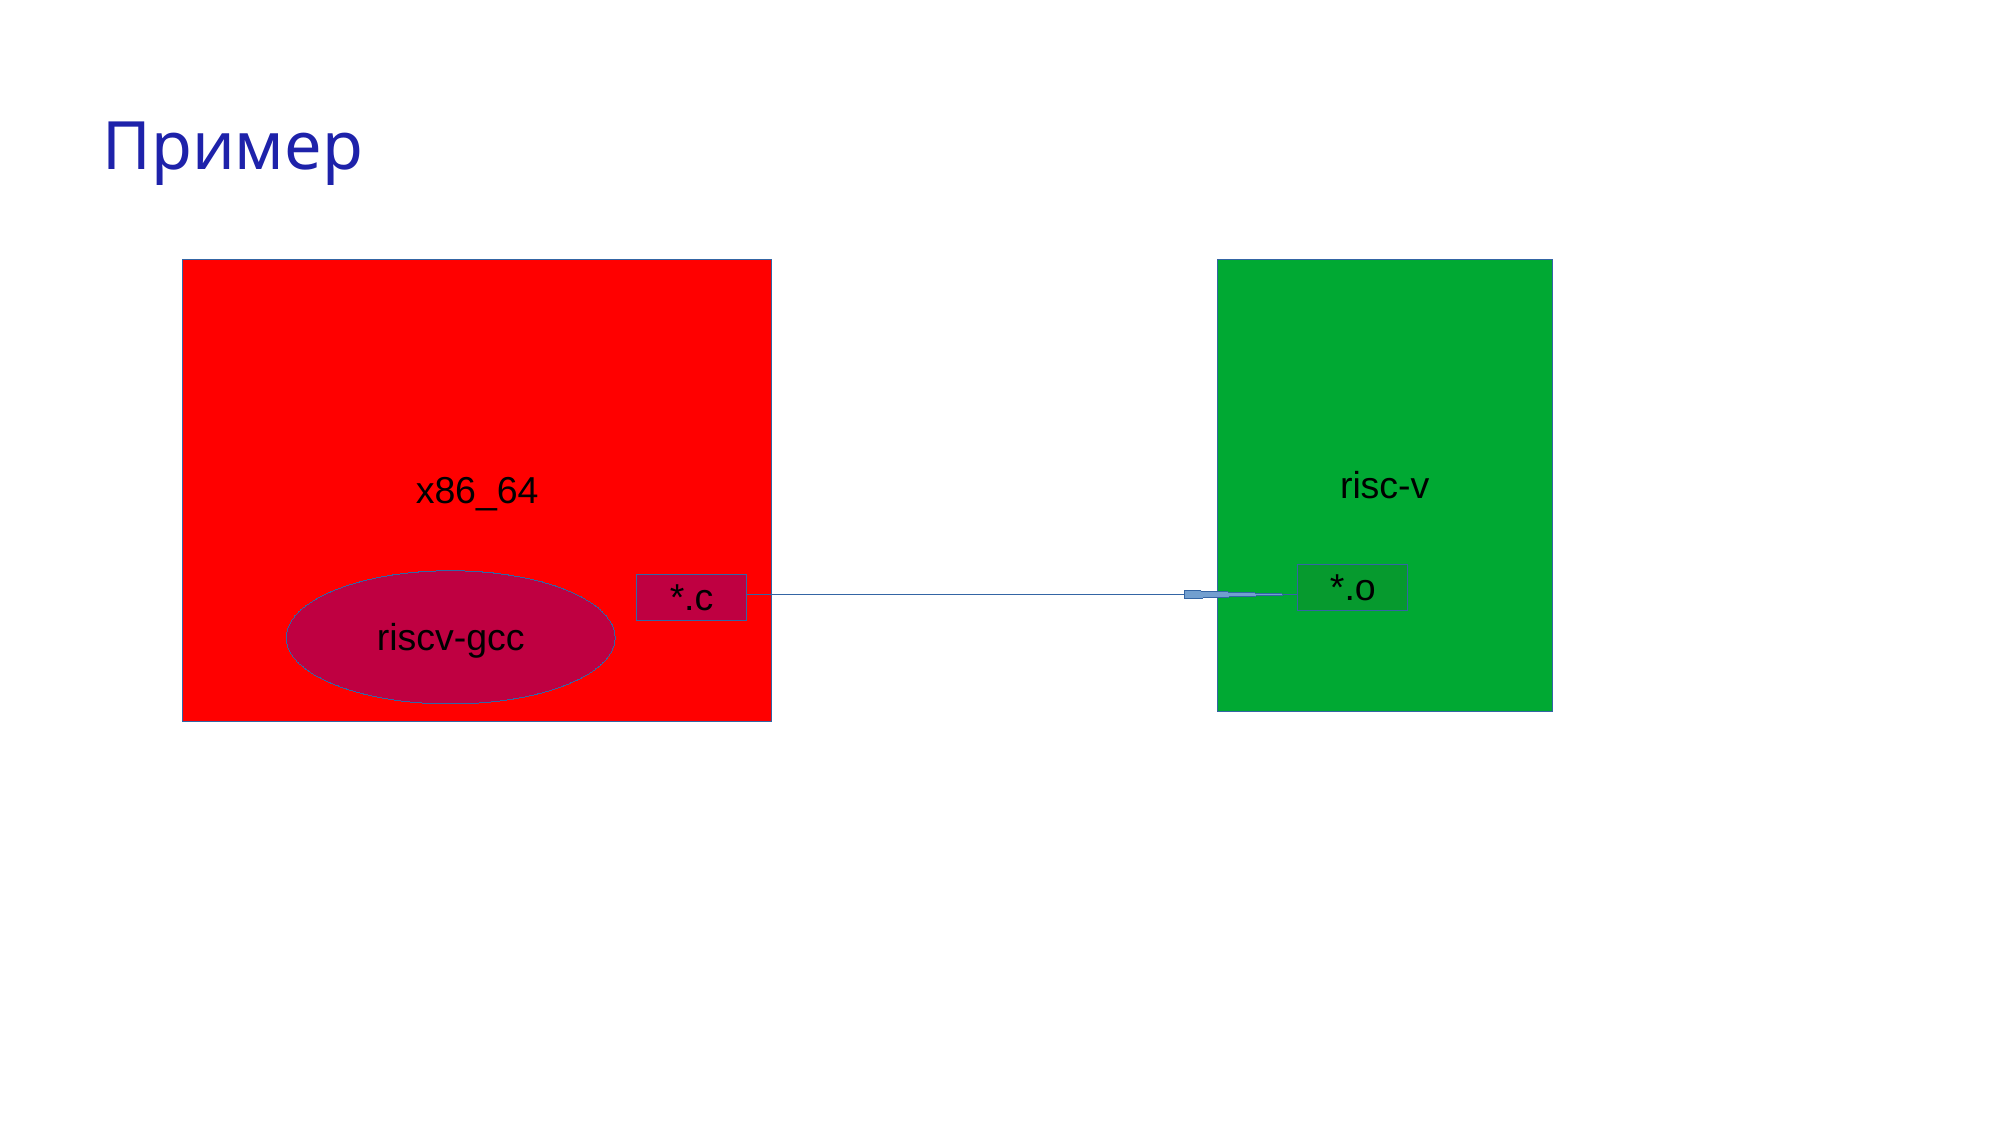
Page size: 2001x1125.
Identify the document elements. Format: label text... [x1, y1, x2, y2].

text_box risc-v [1217, 259, 1553, 712]
text_box *.o [1297, 564, 1408, 611]
text_box [746, 590, 1297, 599]
text_box riscv-gcc [286, 570, 616, 704]
text_box x86_64 [182, 259, 772, 722]
text_box *.c [636, 574, 747, 621]
title Пример [102, 109, 1646, 205]
